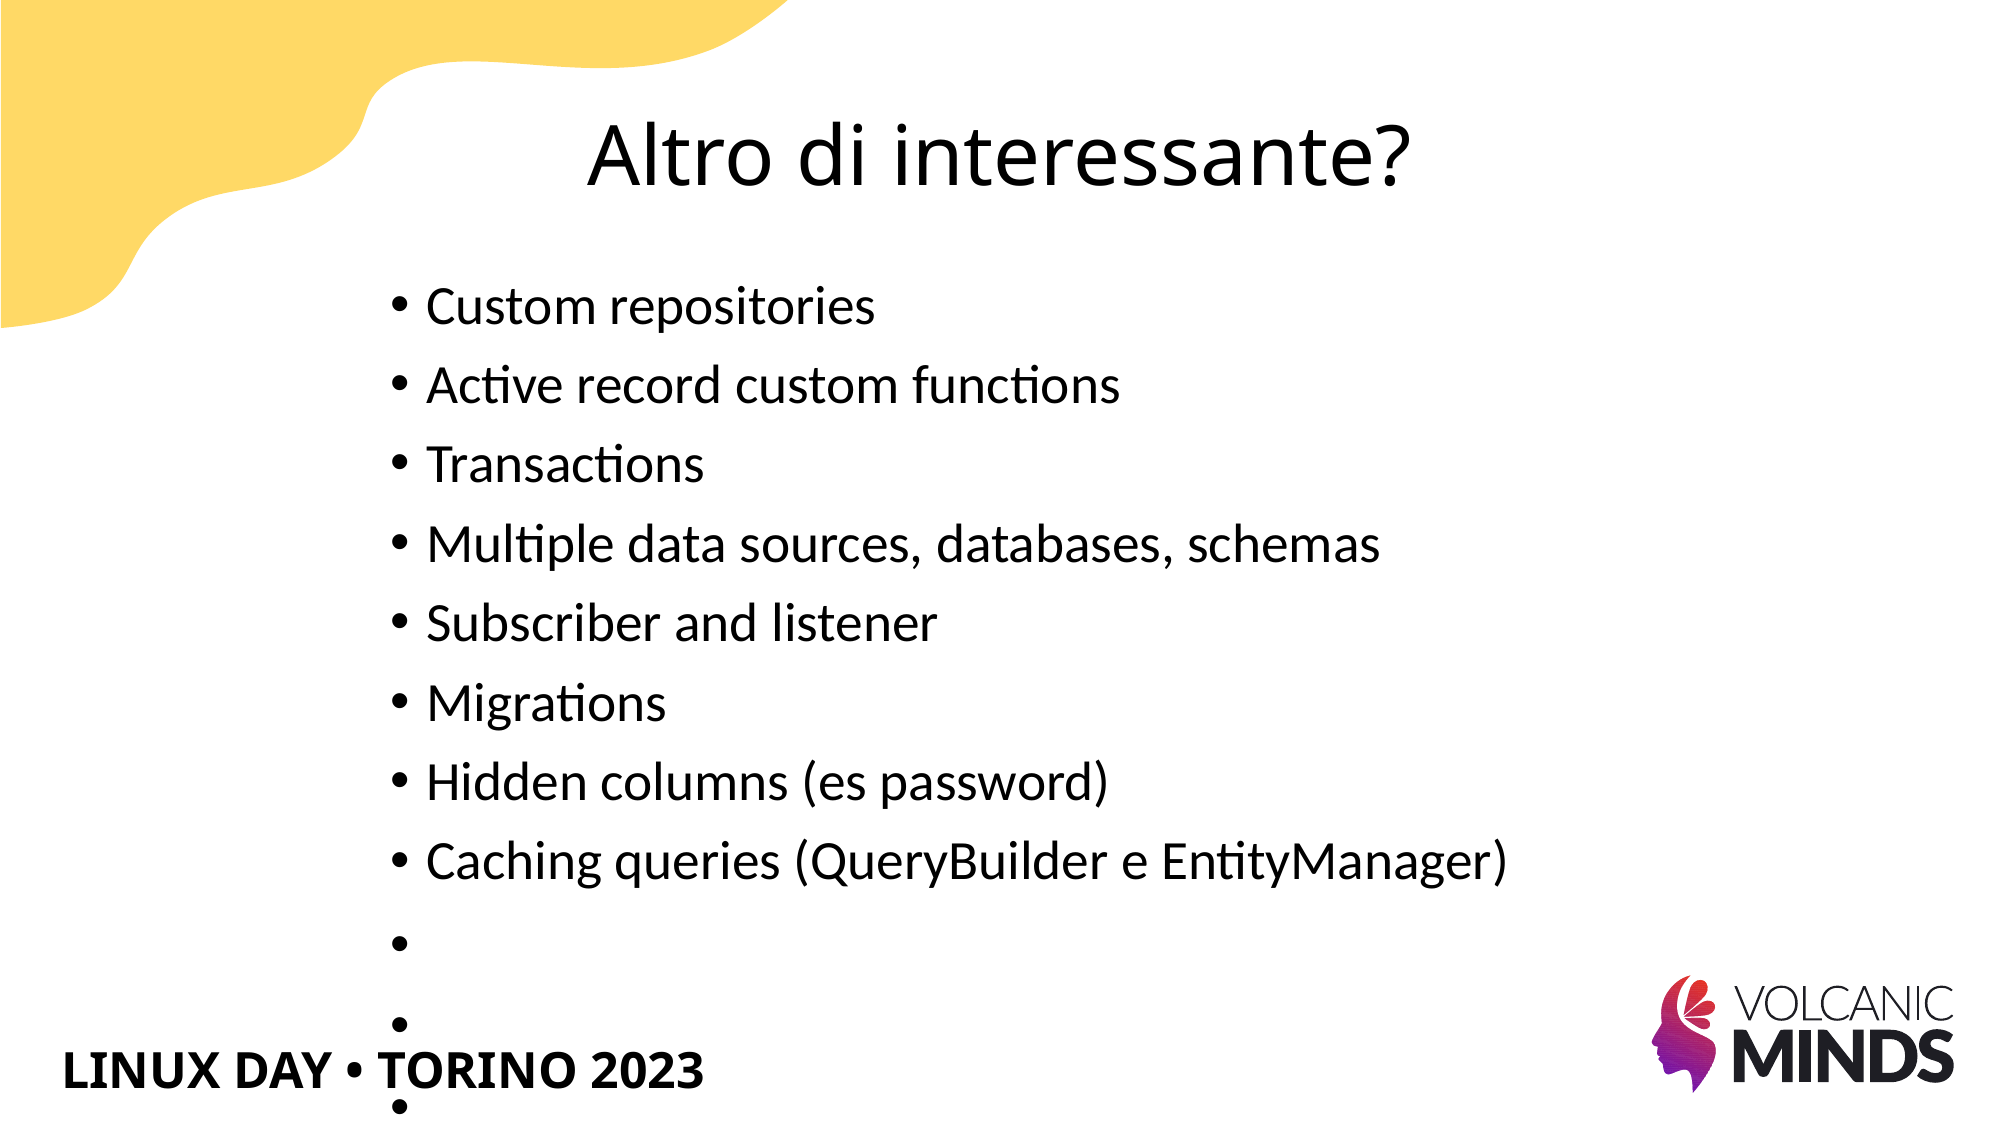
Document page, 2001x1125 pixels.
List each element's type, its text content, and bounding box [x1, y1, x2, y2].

title Altro di interessante? [137, 59, 1863, 257]
picture [0, 0, 906, 631]
list Custom repositories Active record custom functions Transactions Multiple data sources, databases, schemas Subscriber and listener Migrations Hidden columns (es password) Caching queries (QueryBuilder e EntityManager) [375, 268, 1624, 902]
picture [1651, 975, 1955, 1093]
text_box LINUX DAY • TORINO 2023 [46, 961, 1547, 1107]
